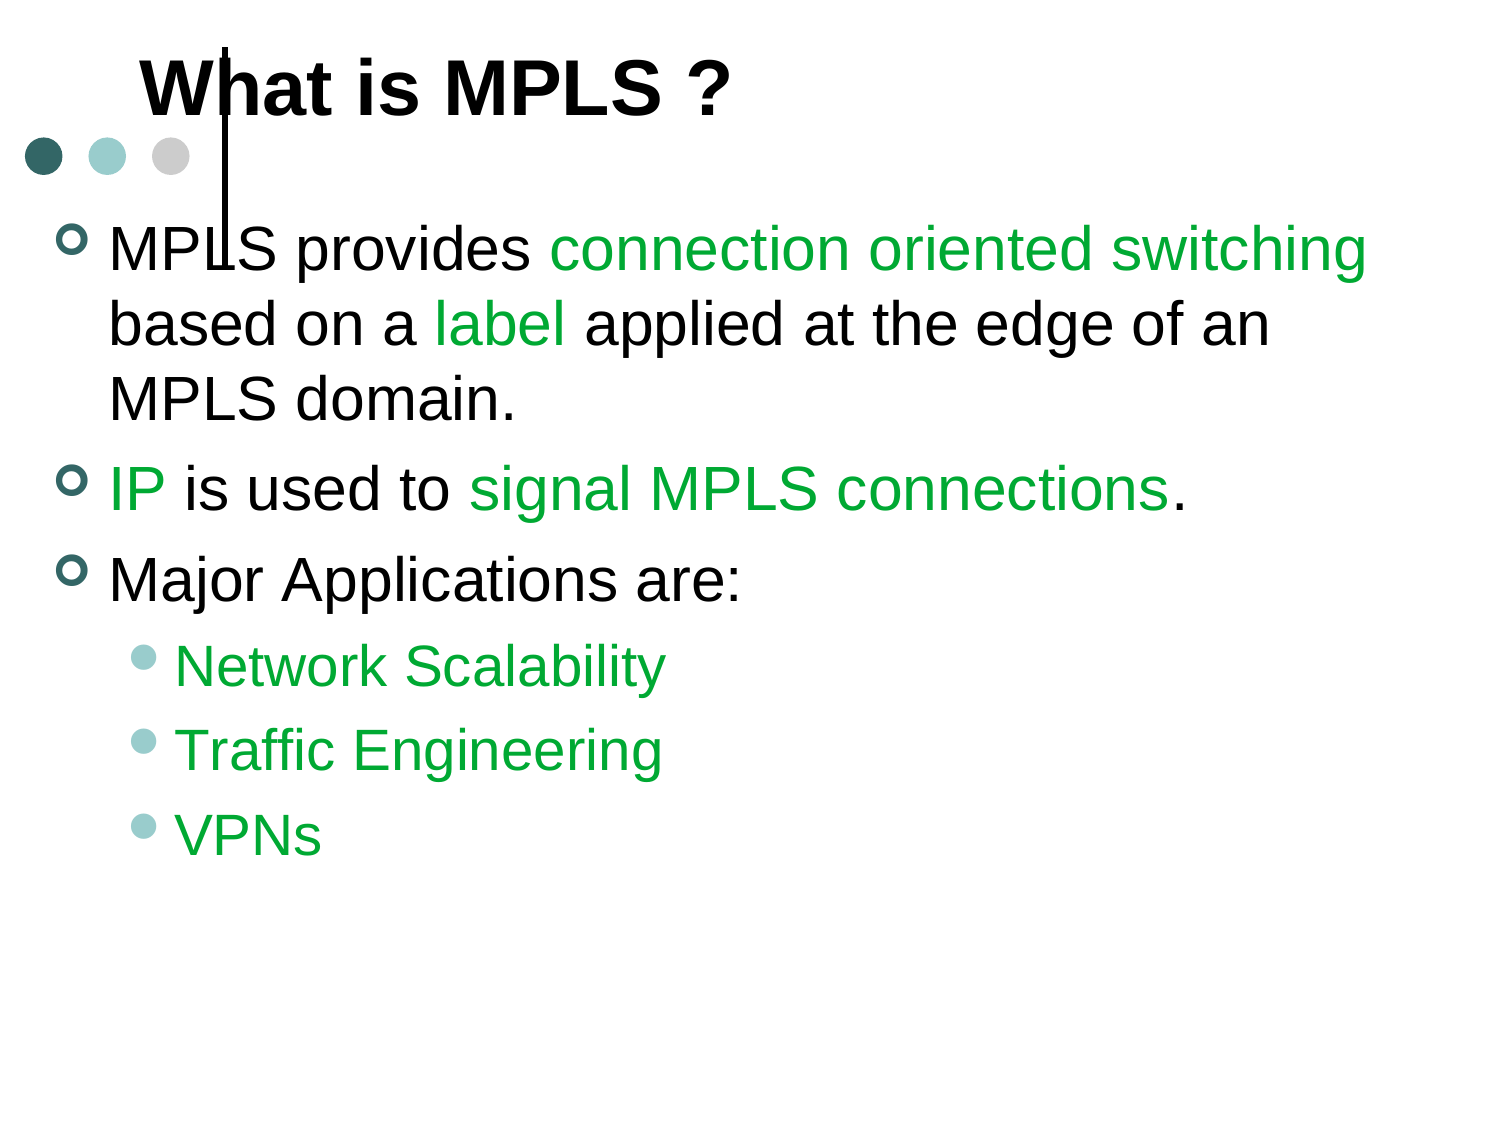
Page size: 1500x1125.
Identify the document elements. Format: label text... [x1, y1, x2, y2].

list MPLS provides connection oriented switching based on a label applied at the edge of an MPLS domain. IP is used to signal MPLS connections. Major Applications are: Network Scalability Traffic Engineering VPNs [37, 200, 1450, 1000]
title What is MPLS ? [125, 37, 1450, 200]
